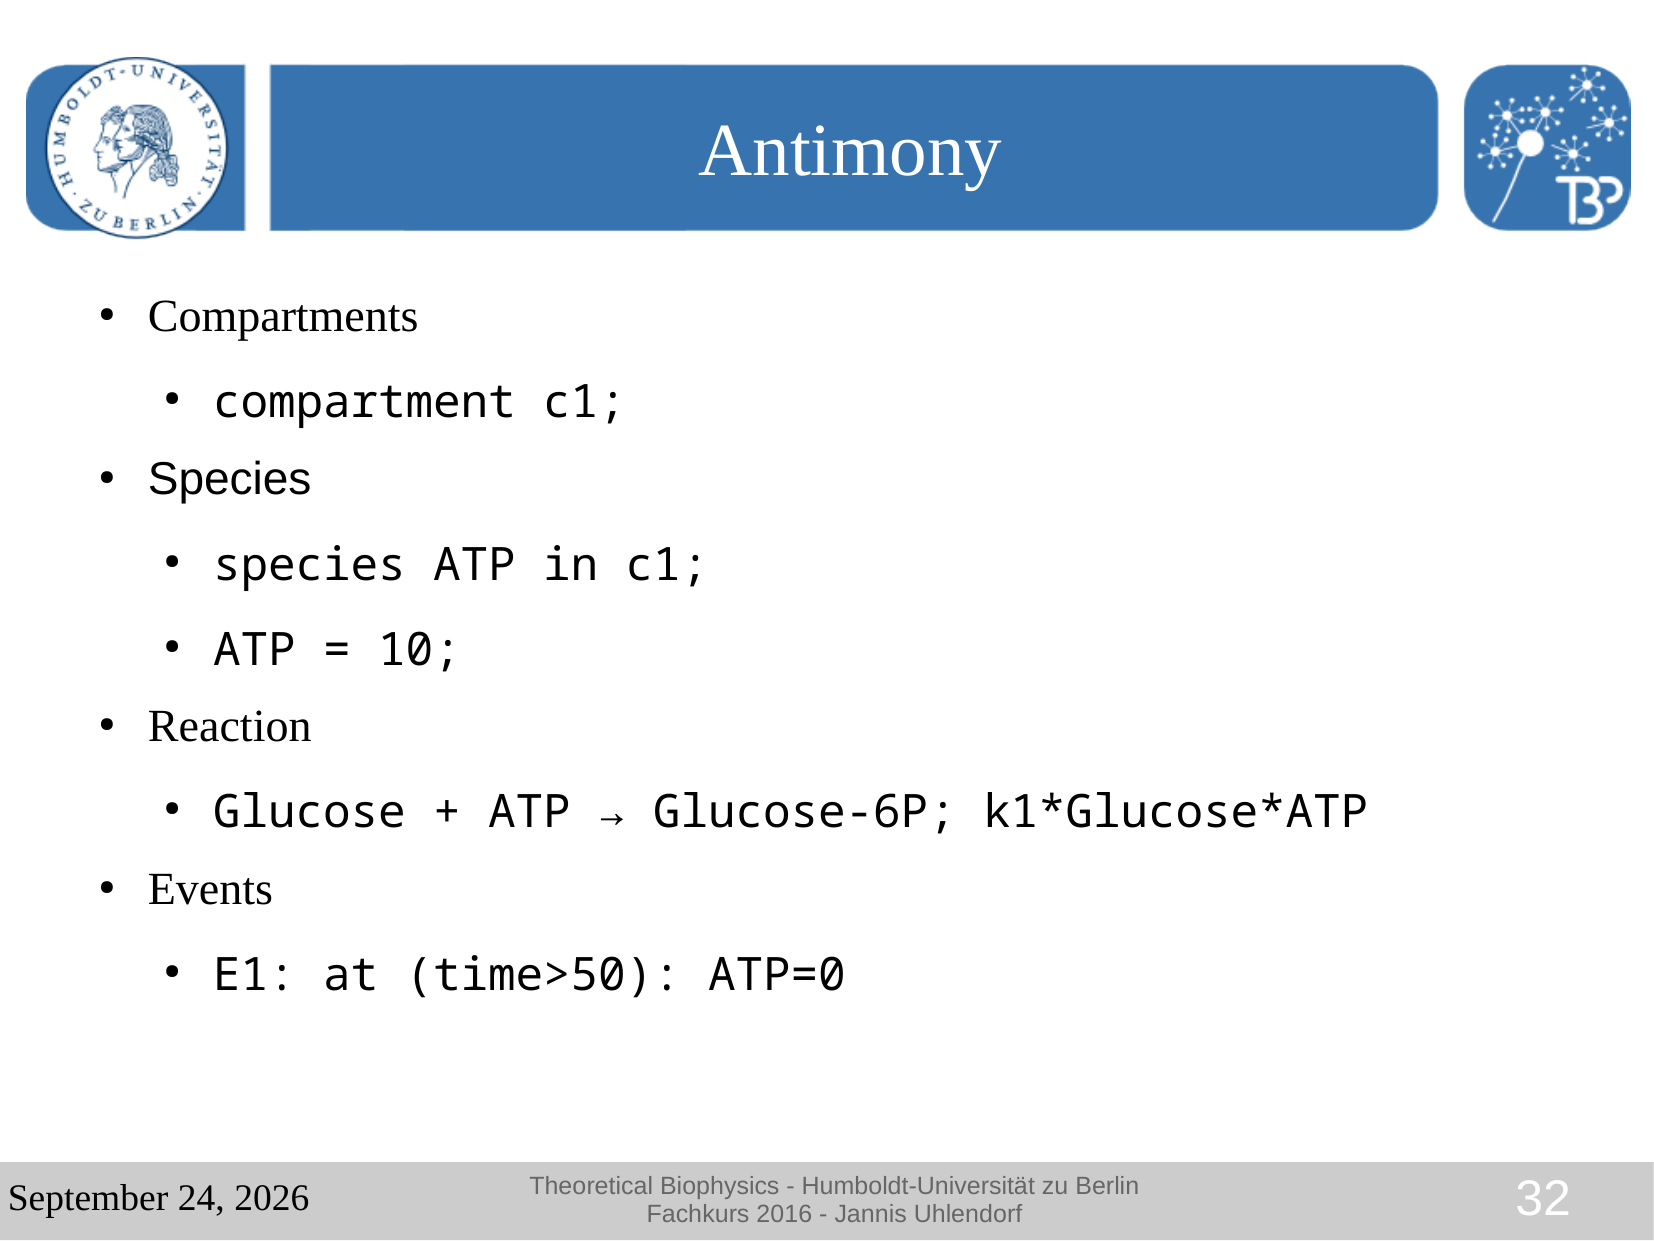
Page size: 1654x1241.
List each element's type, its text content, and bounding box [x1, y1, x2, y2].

picture [26, 57, 1631, 248]
list Compartments compartment c1; Species species ATP in c1; ATP = 10; Reaction Glucose + ATP → Glucose-6P; k1*Glucose*ATP Events E1: at (time>50): ATP=0 [82, 290, 1571, 1010]
title Antimony [266, 74, 1434, 227]
